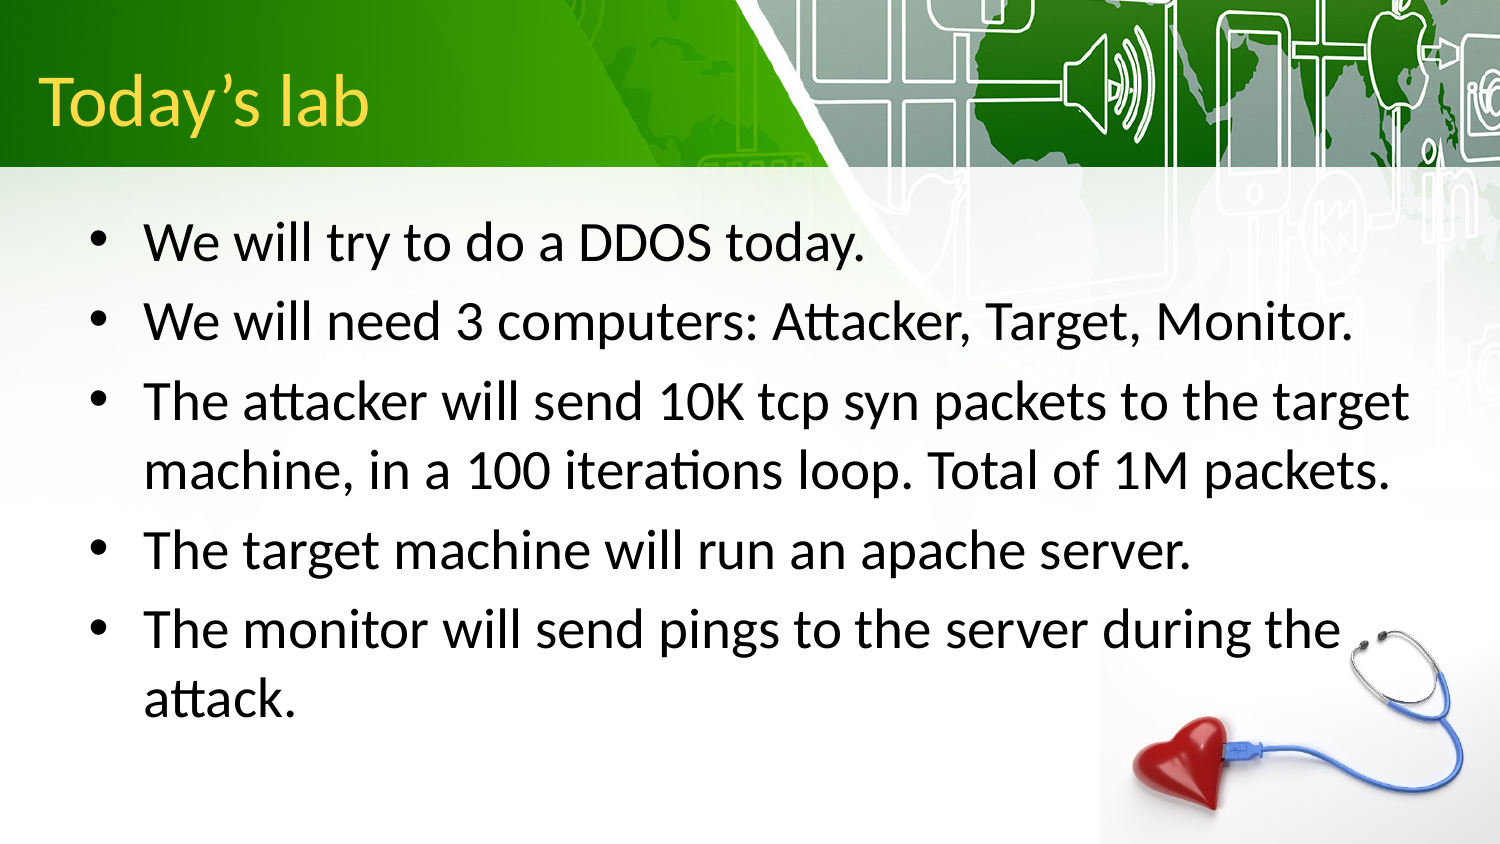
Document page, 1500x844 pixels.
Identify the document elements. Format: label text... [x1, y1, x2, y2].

picture [0, 0, 1500, 844]
title Today’s lab [23, 21, 1352, 172]
list We will try to do a DDOS today. We will need 3 computers: Attacker, Target, Monitor. The attacker will send 10K tcp syn packets to the target machine, in a 100 iterations loop. Total of 1M packets. The target machine will run an apache server. The monitor will send pings to the server during the attack. [73, 196, 1427, 798]
